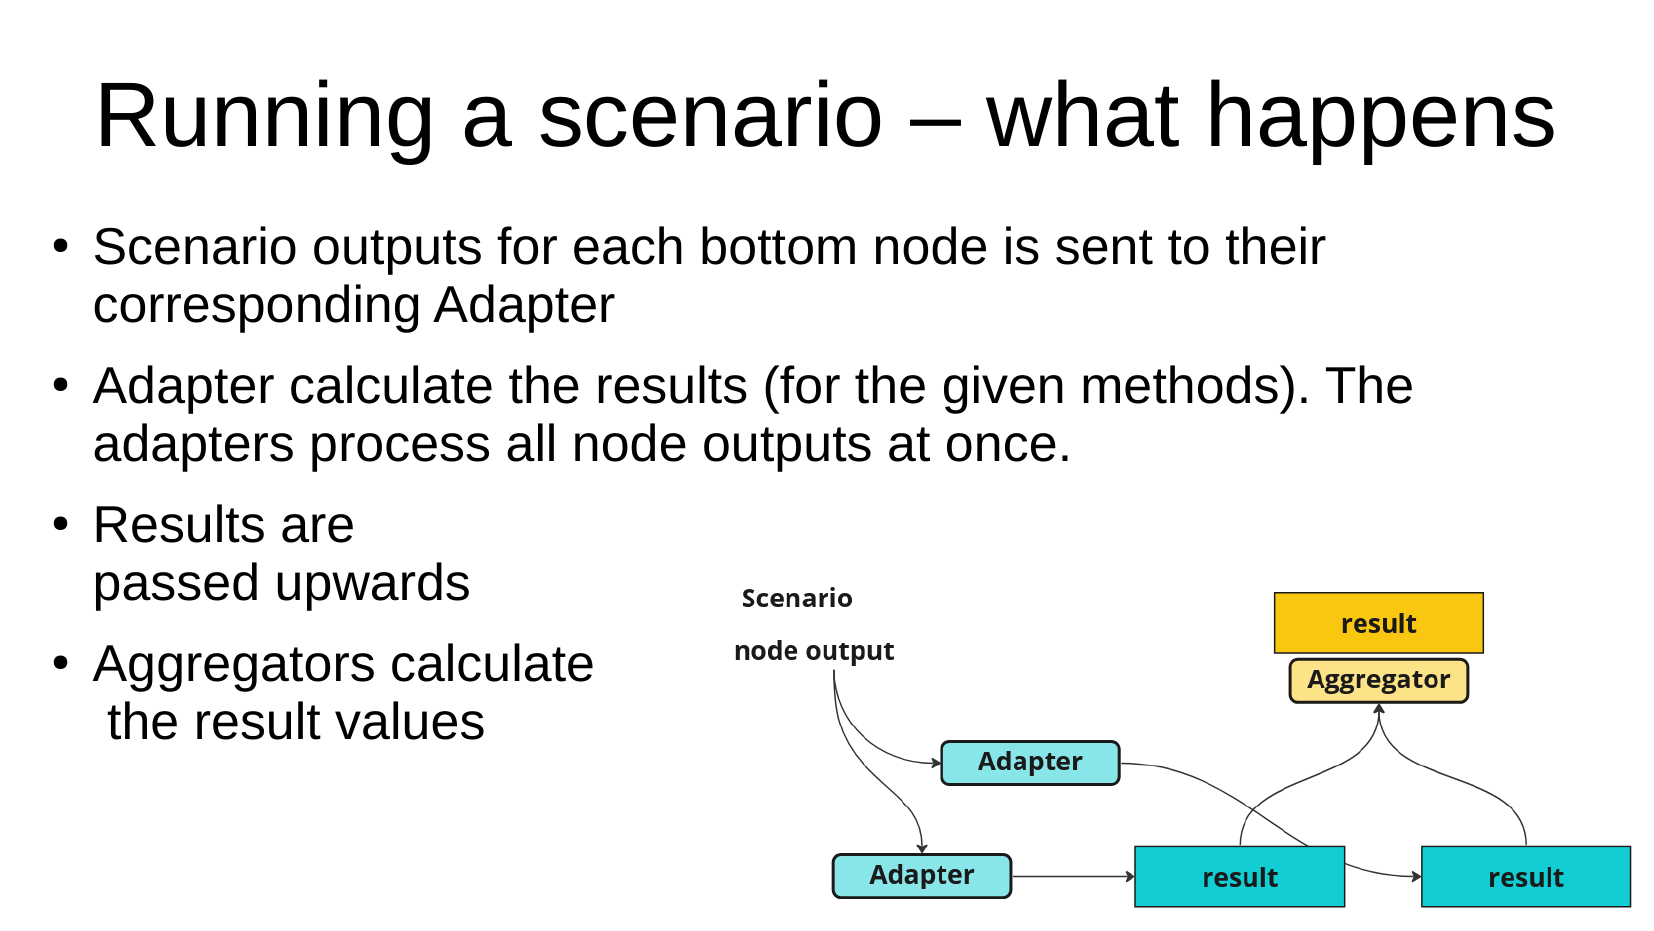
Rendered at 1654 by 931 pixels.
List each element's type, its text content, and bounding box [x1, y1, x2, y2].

picture [712, 562, 1654, 929]
title Running a scenario – what happens [82, 37, 1571, 193]
list Scenario outputs for each bottom node is sent to their corresponding Adapter Adapter calculate the results (for the given methods). The adapters process all node outputs at once. Results are passed upwards Aggregators calculate the result values [37, 217, 1613, 758]
